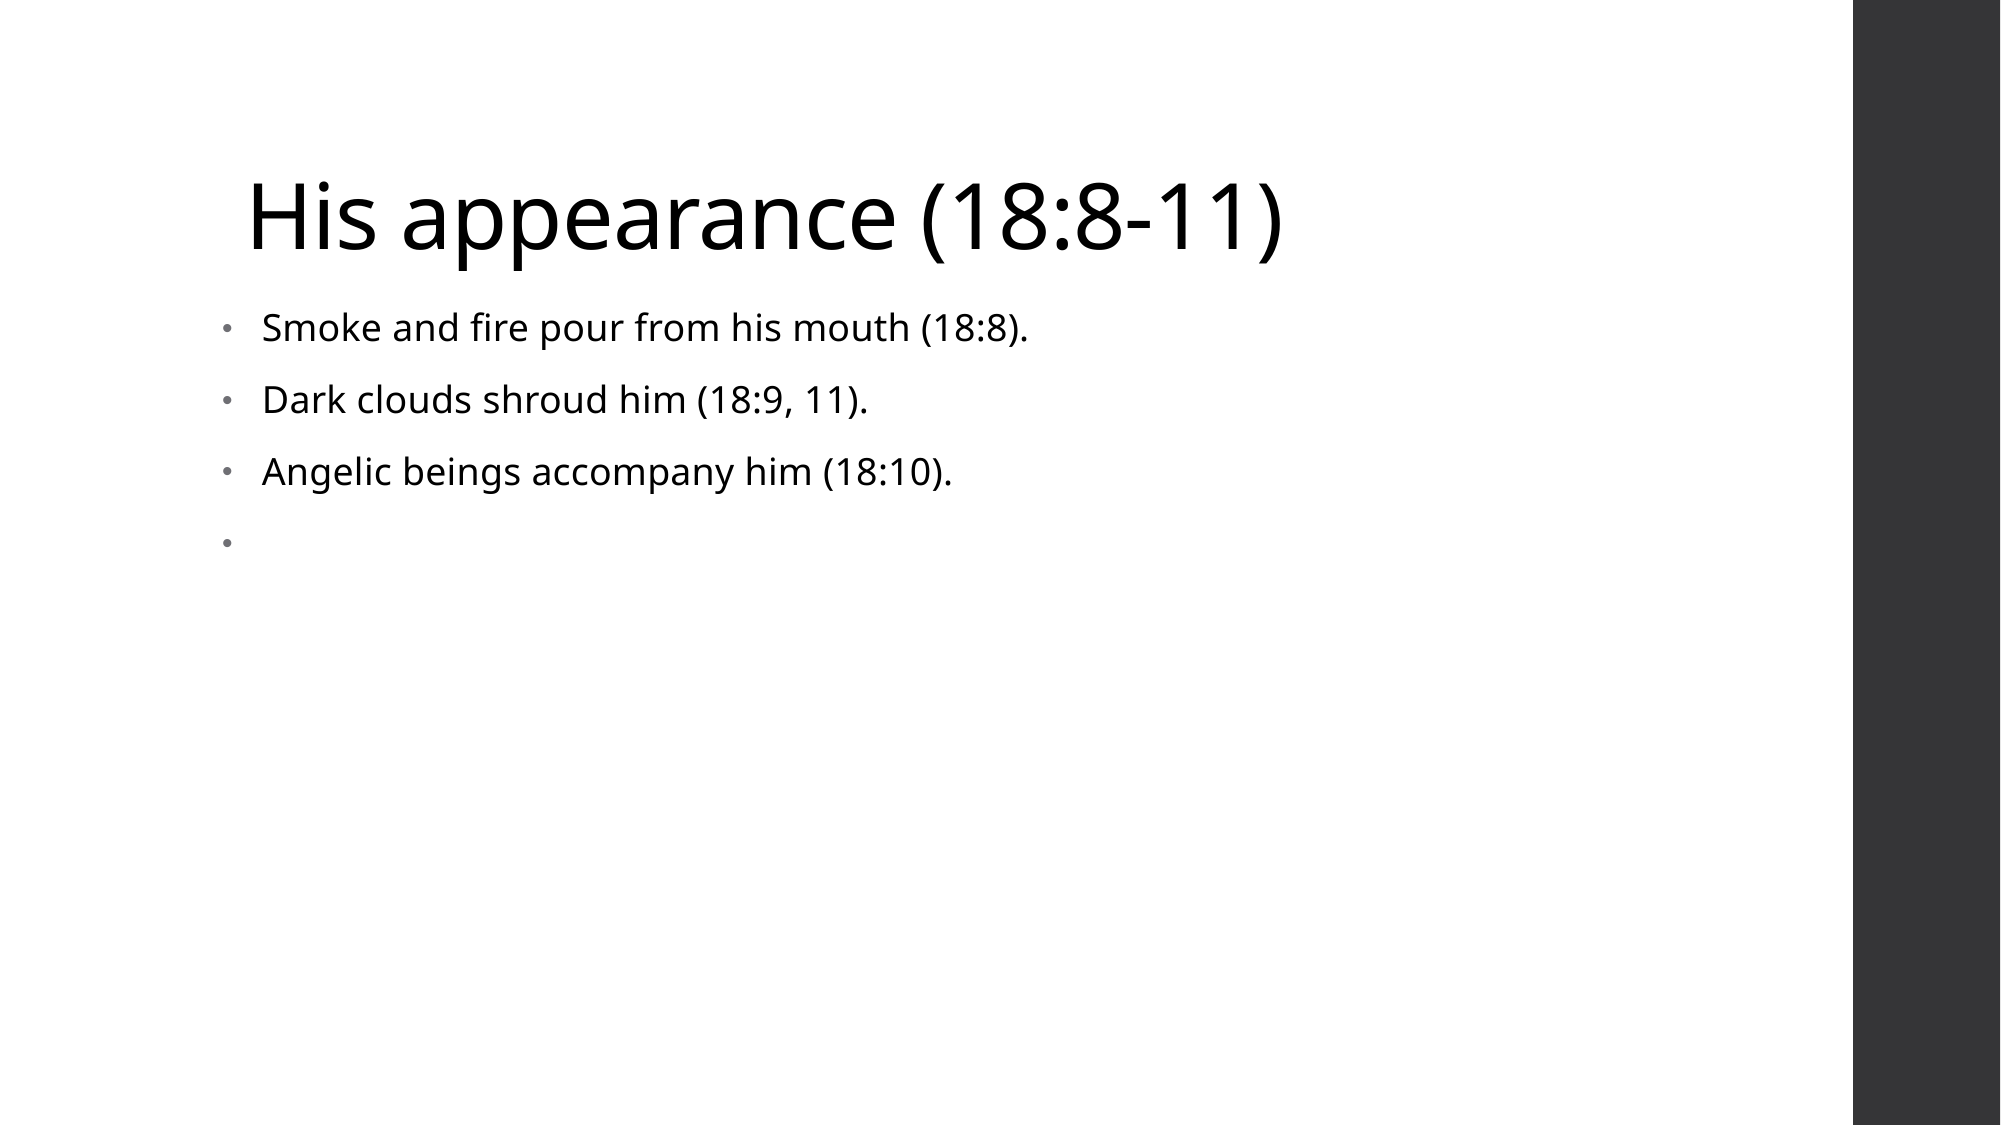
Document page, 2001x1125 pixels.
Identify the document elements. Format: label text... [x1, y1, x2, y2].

title His appearance (18:8-11) [206, 60, 1797, 278]
list Smoke and fire pour from his mouth (18:8). Dark clouds shroud him (18:9, 11). Angelic beings accompany him (18:10). [206, 299, 1617, 1014]
